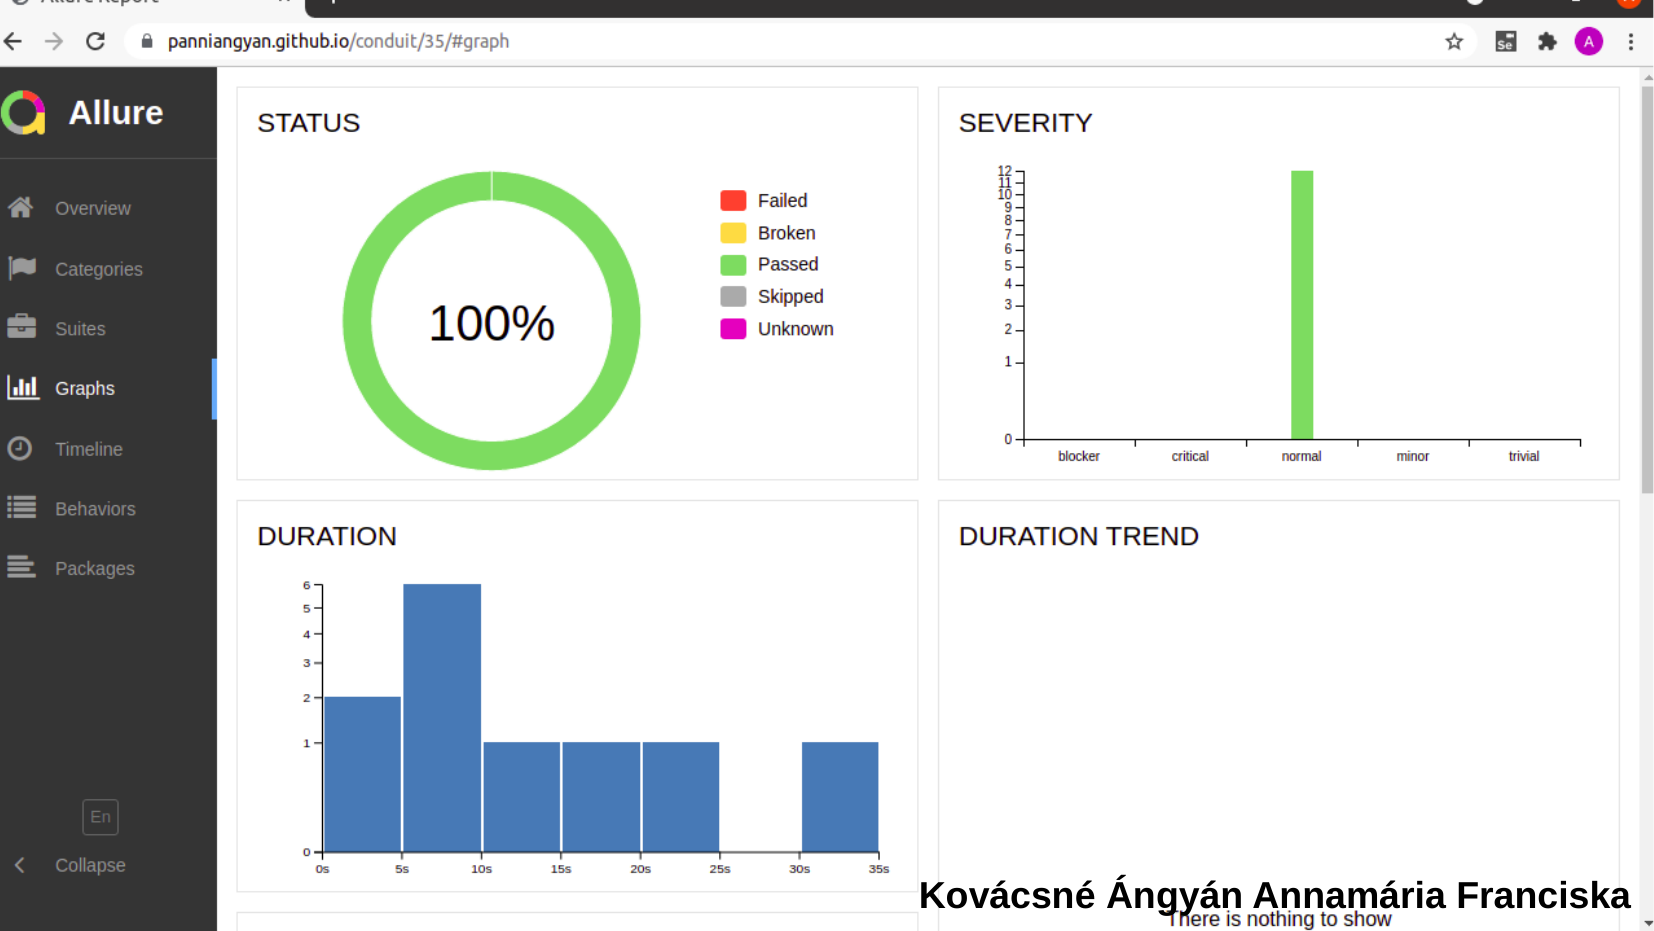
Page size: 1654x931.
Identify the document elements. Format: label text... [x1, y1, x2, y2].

text_box Kovácsné Ángyán Annamária Franciska [900, 867, 1651, 931]
picture [0, 0, 1654, 931]
